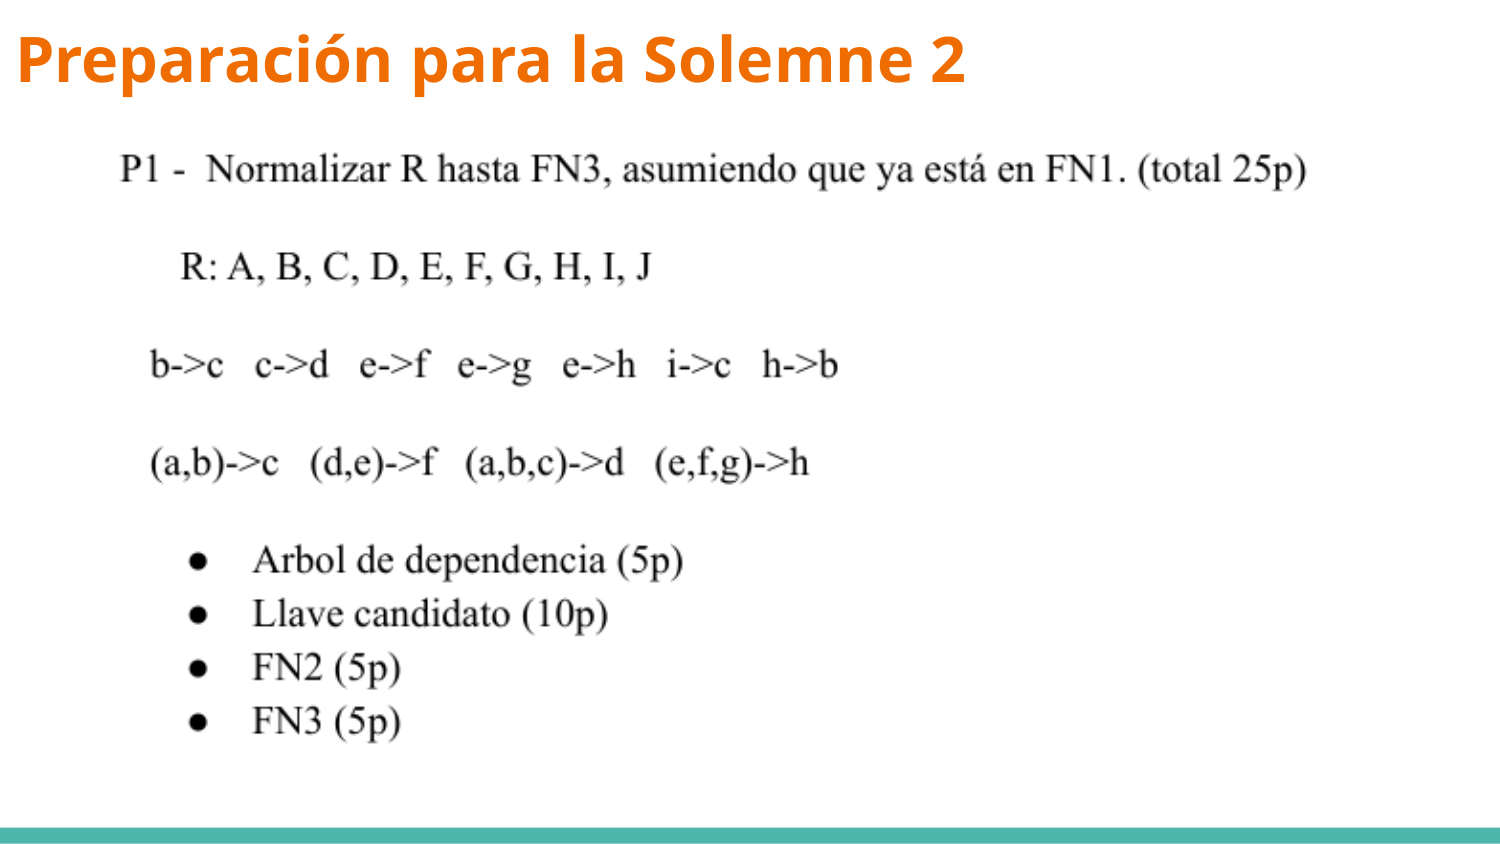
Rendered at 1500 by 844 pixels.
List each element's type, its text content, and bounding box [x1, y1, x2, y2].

title Preparación para la Solemne 2 [0, 0, 1398, 116]
picture [47, 115, 1347, 760]
